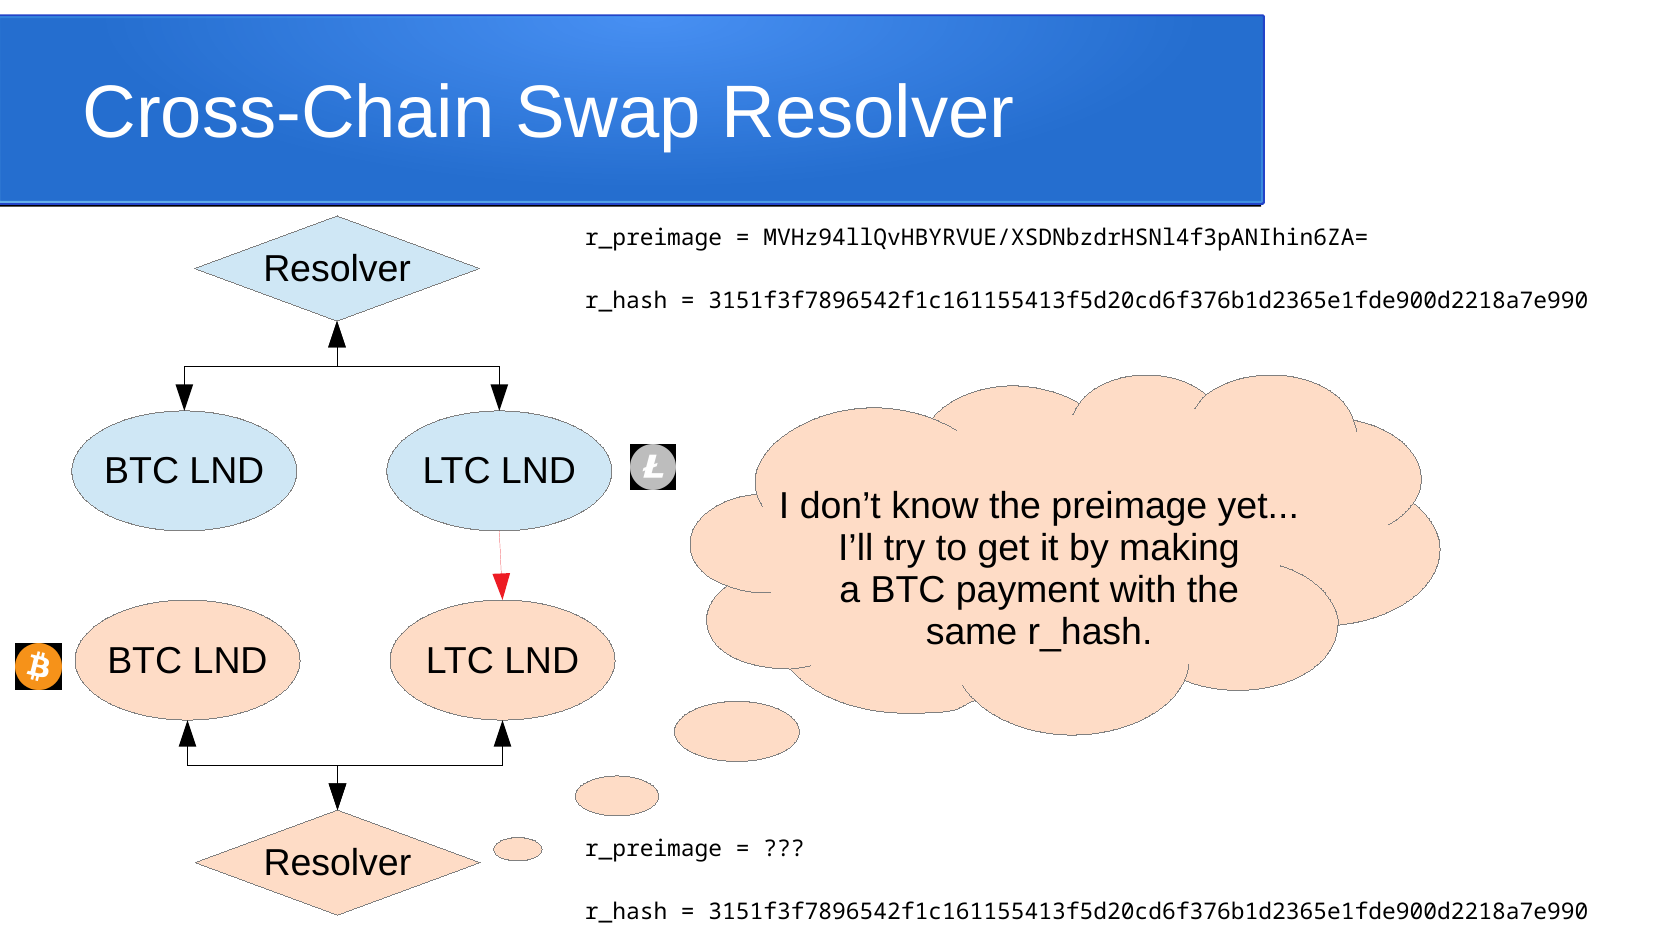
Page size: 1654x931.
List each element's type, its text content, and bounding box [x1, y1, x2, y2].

text_box Resolver [194, 215, 480, 321]
text_box I don’t know the preimage yet... I’ll try to get it by making a BTC payment with the same r_hash. [674, 701, 800, 762]
text_box LTC LND [390, 600, 616, 721]
text_box BTC LND [71, 410, 297, 531]
text_box LTC LND [386, 410, 612, 531]
text_box I don’t know the preimage yet... I’ll try to get it by making a BTC payment with the same r_hash. [575, 775, 659, 816]
text_box I don’t know the preimage yet... I’ll try to get it by making a BTC payment with the same r_hash. [690, 375, 1441, 736]
title Cross-Chain Swap Resolver [82, 35, 1235, 189]
text_box r_preimage = MVHz94llQvHBYRVUE/XSDNbzdrHSNl4f3pANIhin6ZA= r_hash = 3151f3f7896542f1c161155413f5d20cd6f376b1d2365e1fde900d2218a7e990 [570, 214, 1606, 301]
text_box Resolver [195, 810, 481, 916]
text_box r_preimage = ??? r_hash = 3151f3f7896542f1c161155413f5d20cd6f376b1d2365e1fde900d2218a7e990 [570, 825, 1606, 911]
picture [15, 643, 62, 691]
text_box BTC LND [75, 600, 301, 721]
picture [630, 444, 676, 490]
